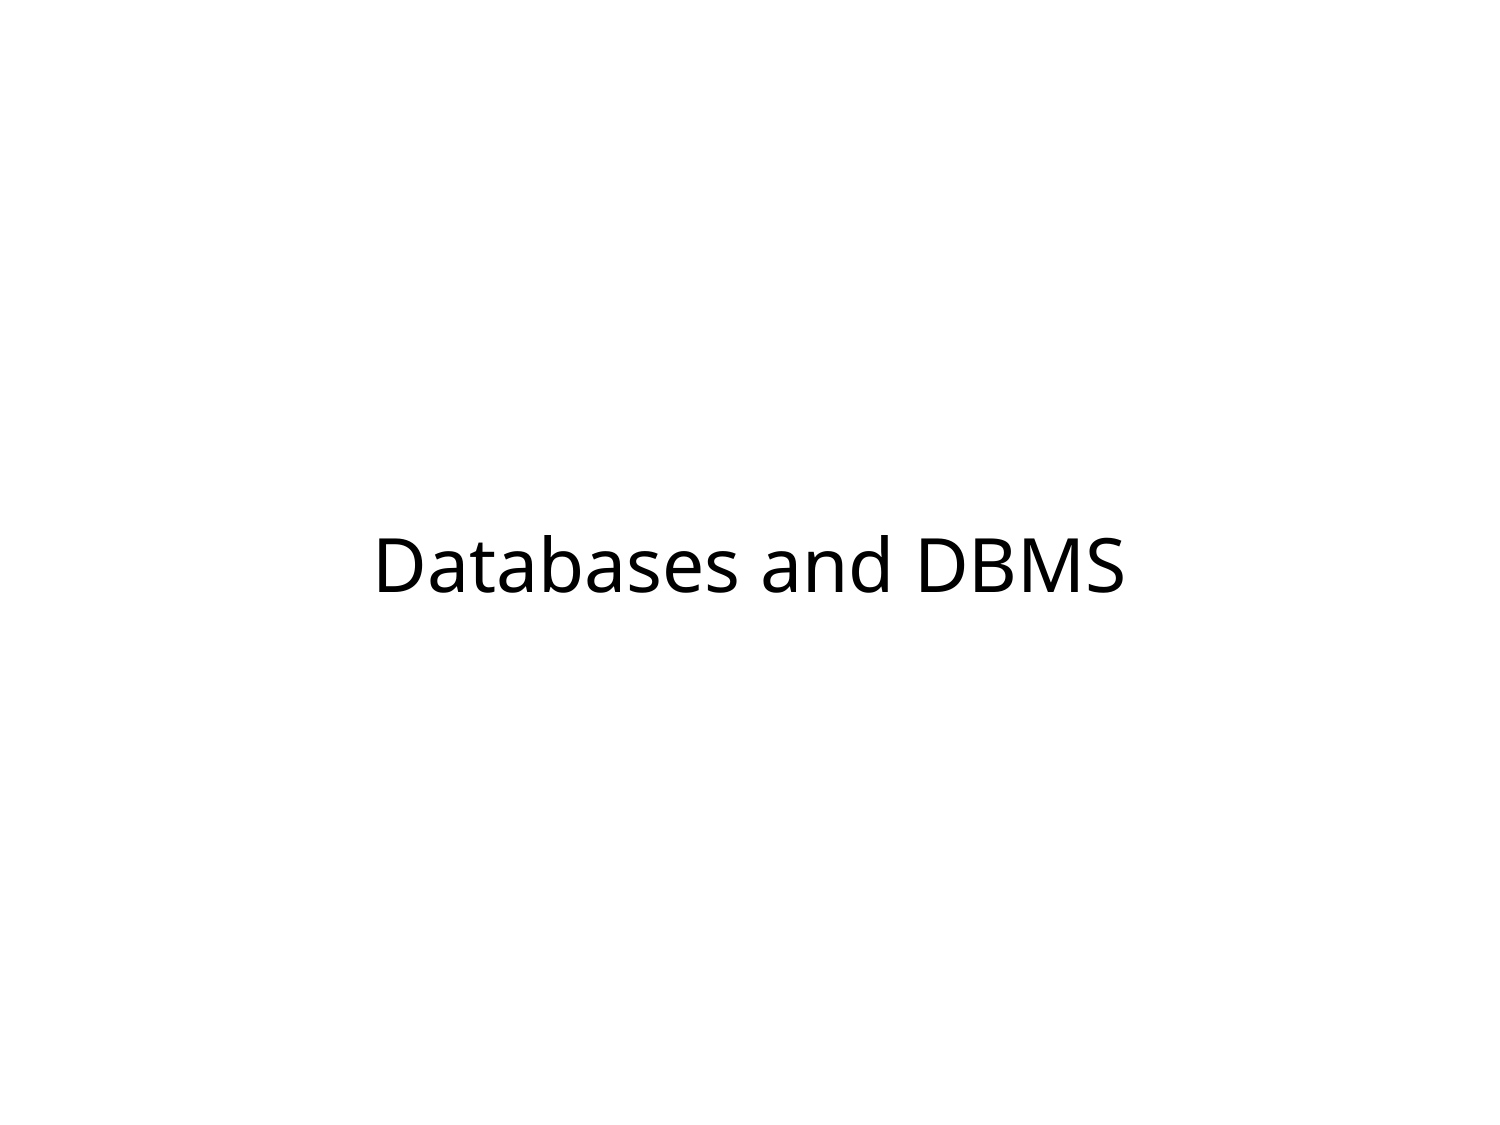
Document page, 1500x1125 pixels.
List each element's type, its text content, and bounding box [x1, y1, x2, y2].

title Databases and DBMS [51, 470, 1449, 655]
